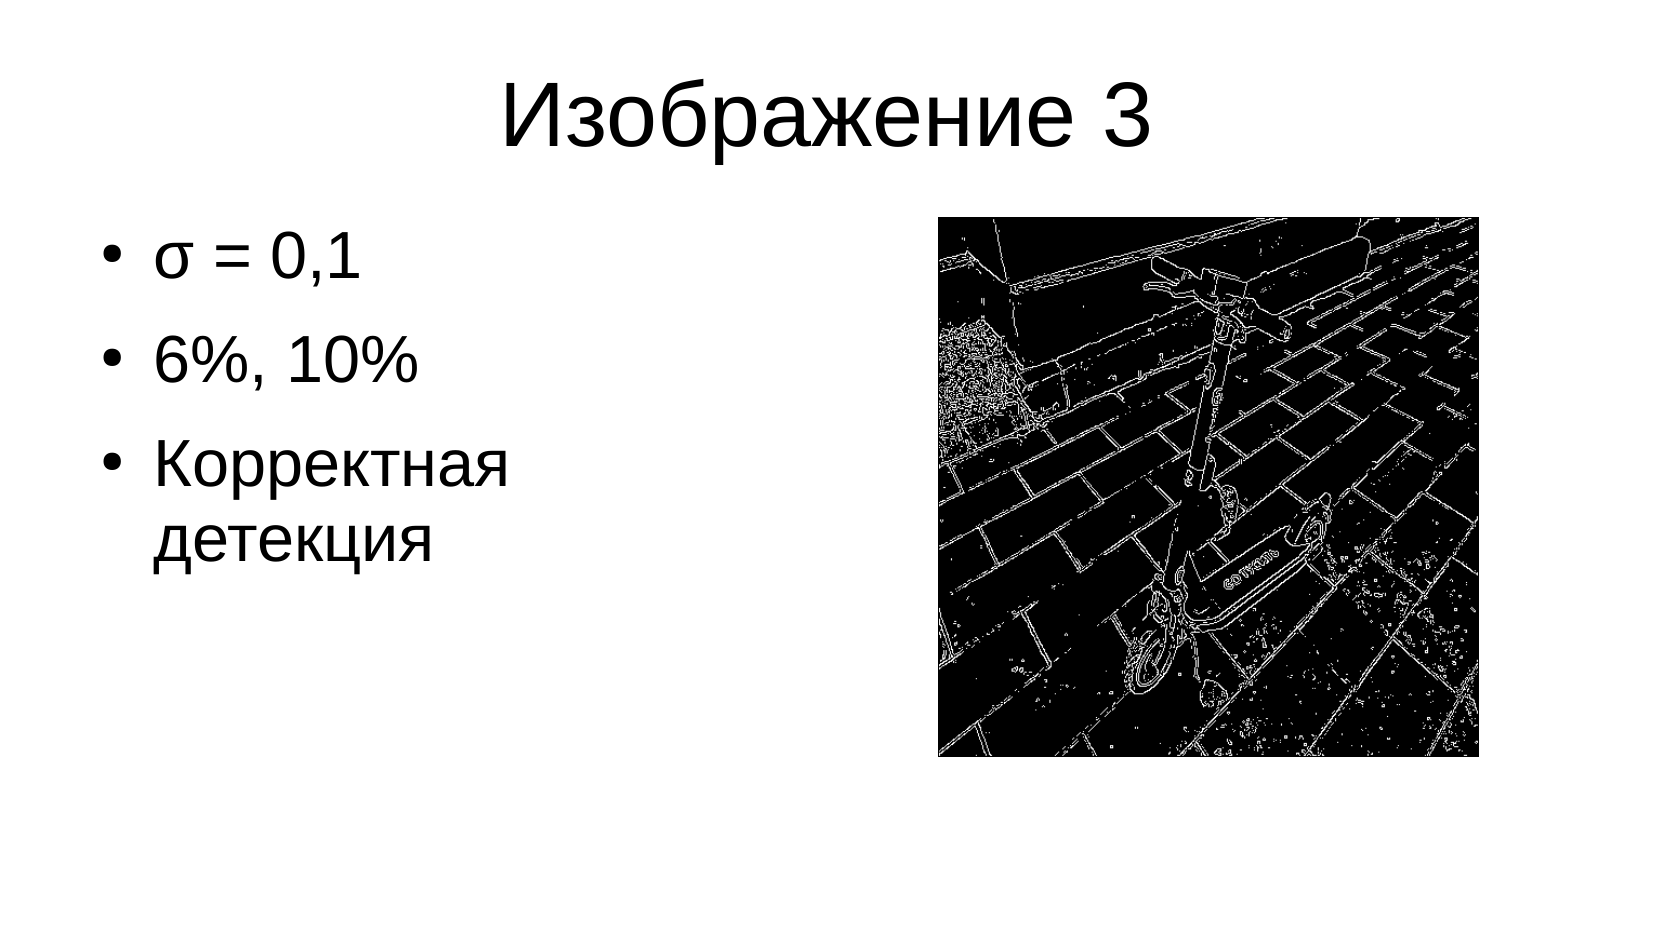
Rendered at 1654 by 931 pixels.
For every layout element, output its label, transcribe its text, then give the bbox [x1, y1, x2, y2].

list σ = 0,1 6%, 10% Корректная детекция [82, 217, 809, 758]
picture [938, 217, 1479, 758]
title Изображение 3 [82, 37, 1571, 193]
